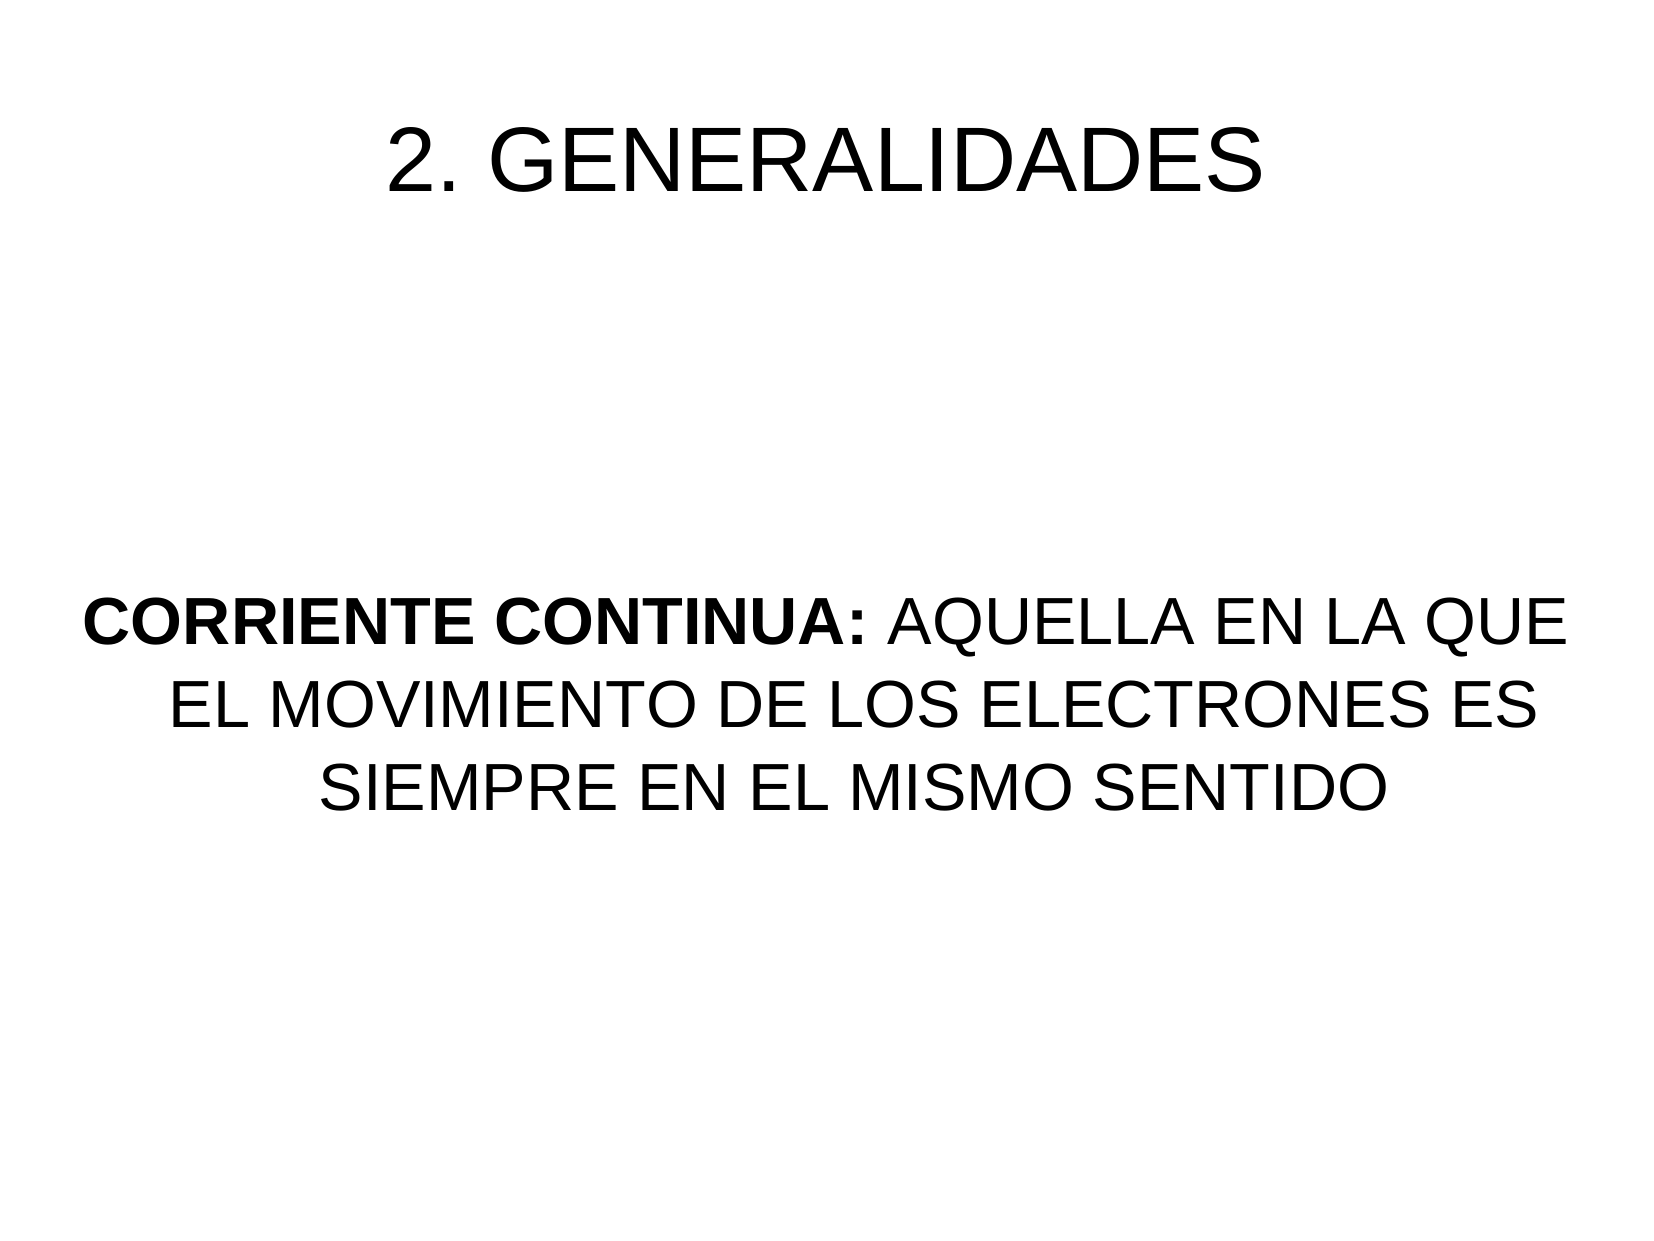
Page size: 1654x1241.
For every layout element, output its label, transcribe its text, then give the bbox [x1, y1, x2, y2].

subtitle CORRIENTE CONTINUA: AQUELLA EN LA QUE EL MOVIMIENTO DE LOS ELECTRONES ES SIEMPRE EN EL MISMO SENTIDO [82, 290, 1571, 1109]
title 2. GENERALIDADES [82, 38, 1571, 268]
